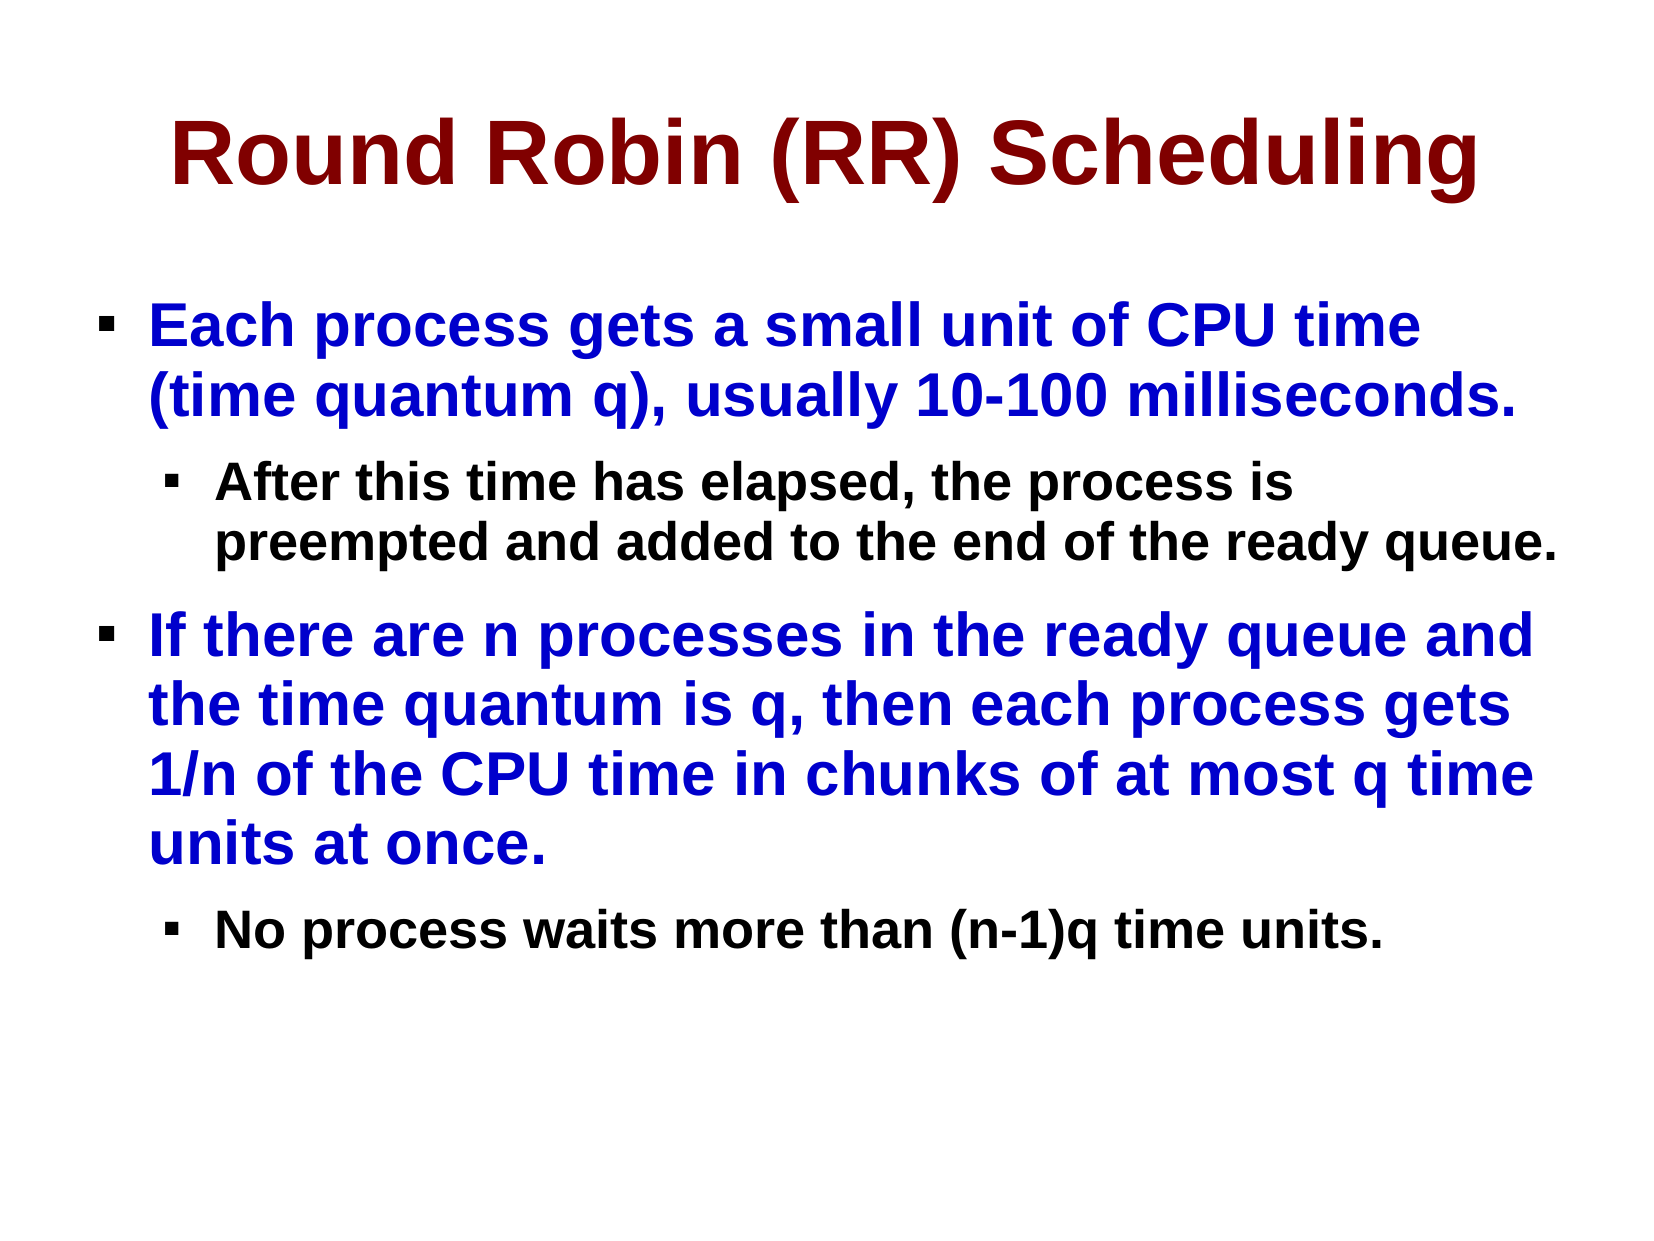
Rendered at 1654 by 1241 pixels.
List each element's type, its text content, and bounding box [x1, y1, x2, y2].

title Round Robin (RR) Scheduling [82, 49, 1571, 257]
list Each process gets a small unit of CPU time (time quantum q), usually 10-100 milliseconds. After this time has elapsed, the process is preempted and added to the end of the ready queue. If there are n processes in the ready queue and the time quantum is q, then each process gets 1/n of the CPU time in chunks of at most q time units at once. No process waits more than (n-1)q time units. [82, 290, 1571, 1010]
